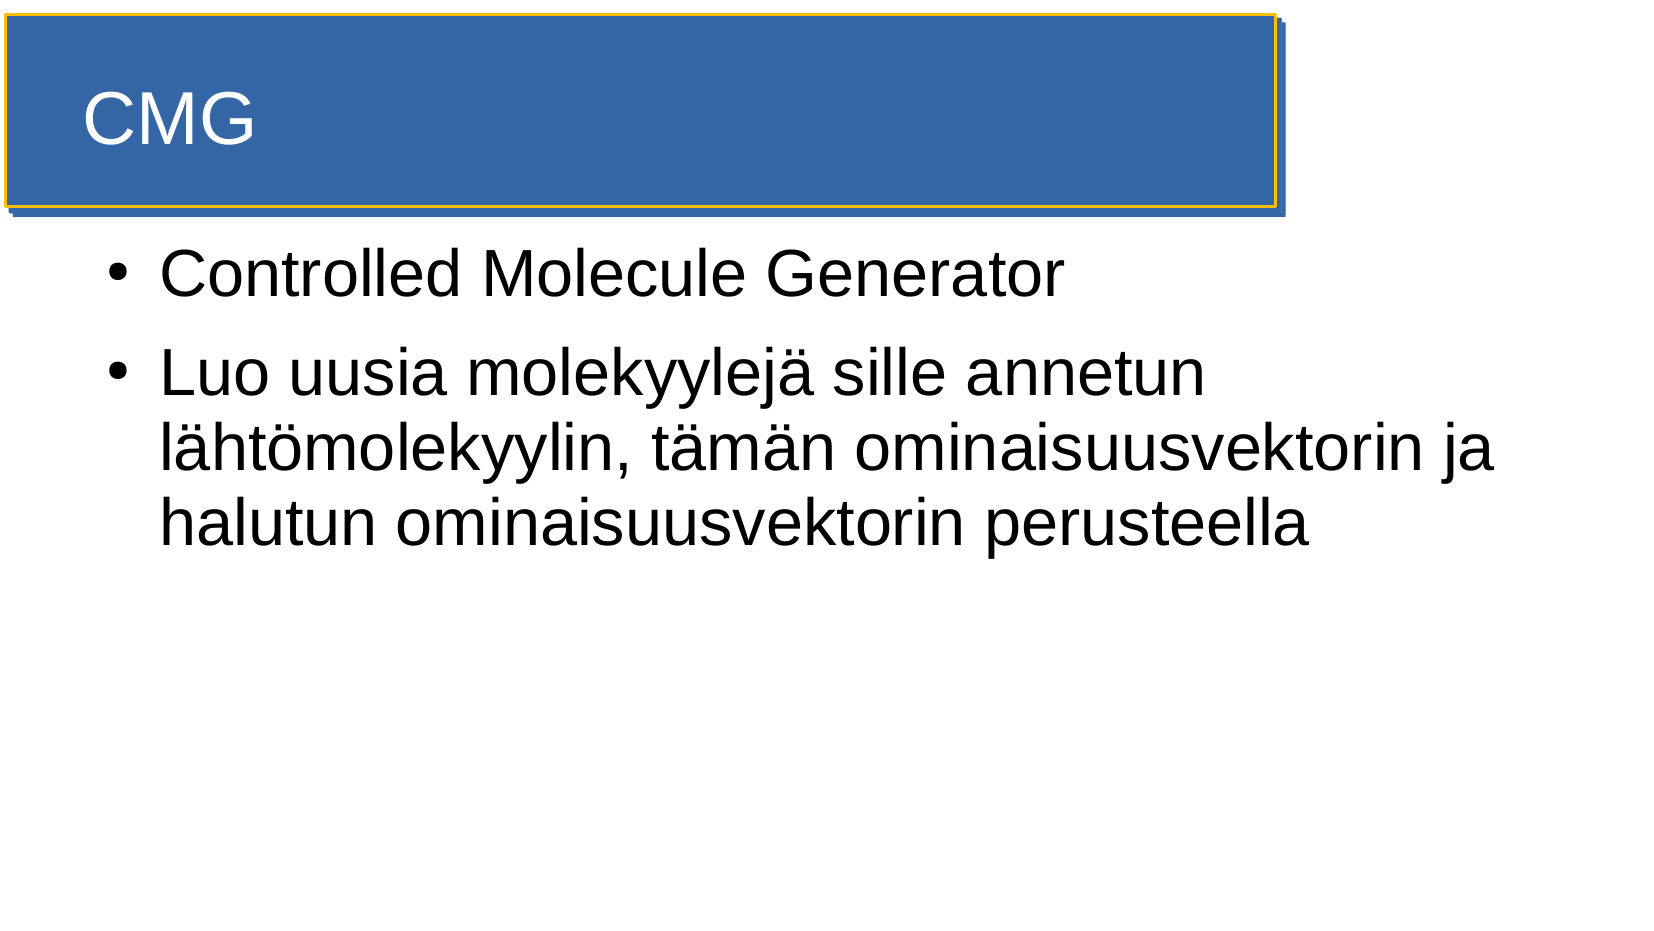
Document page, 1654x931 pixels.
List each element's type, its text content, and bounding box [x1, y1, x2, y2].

title CMG [82, 44, 1235, 192]
list Controlled Molecule Generator Luo uusia molekyylejä sille annetun lähtömolekyylin, tämän ominaisuusvektorin ja halutun ominaisuusvektorin perusteella [88, 236, 1565, 798]
